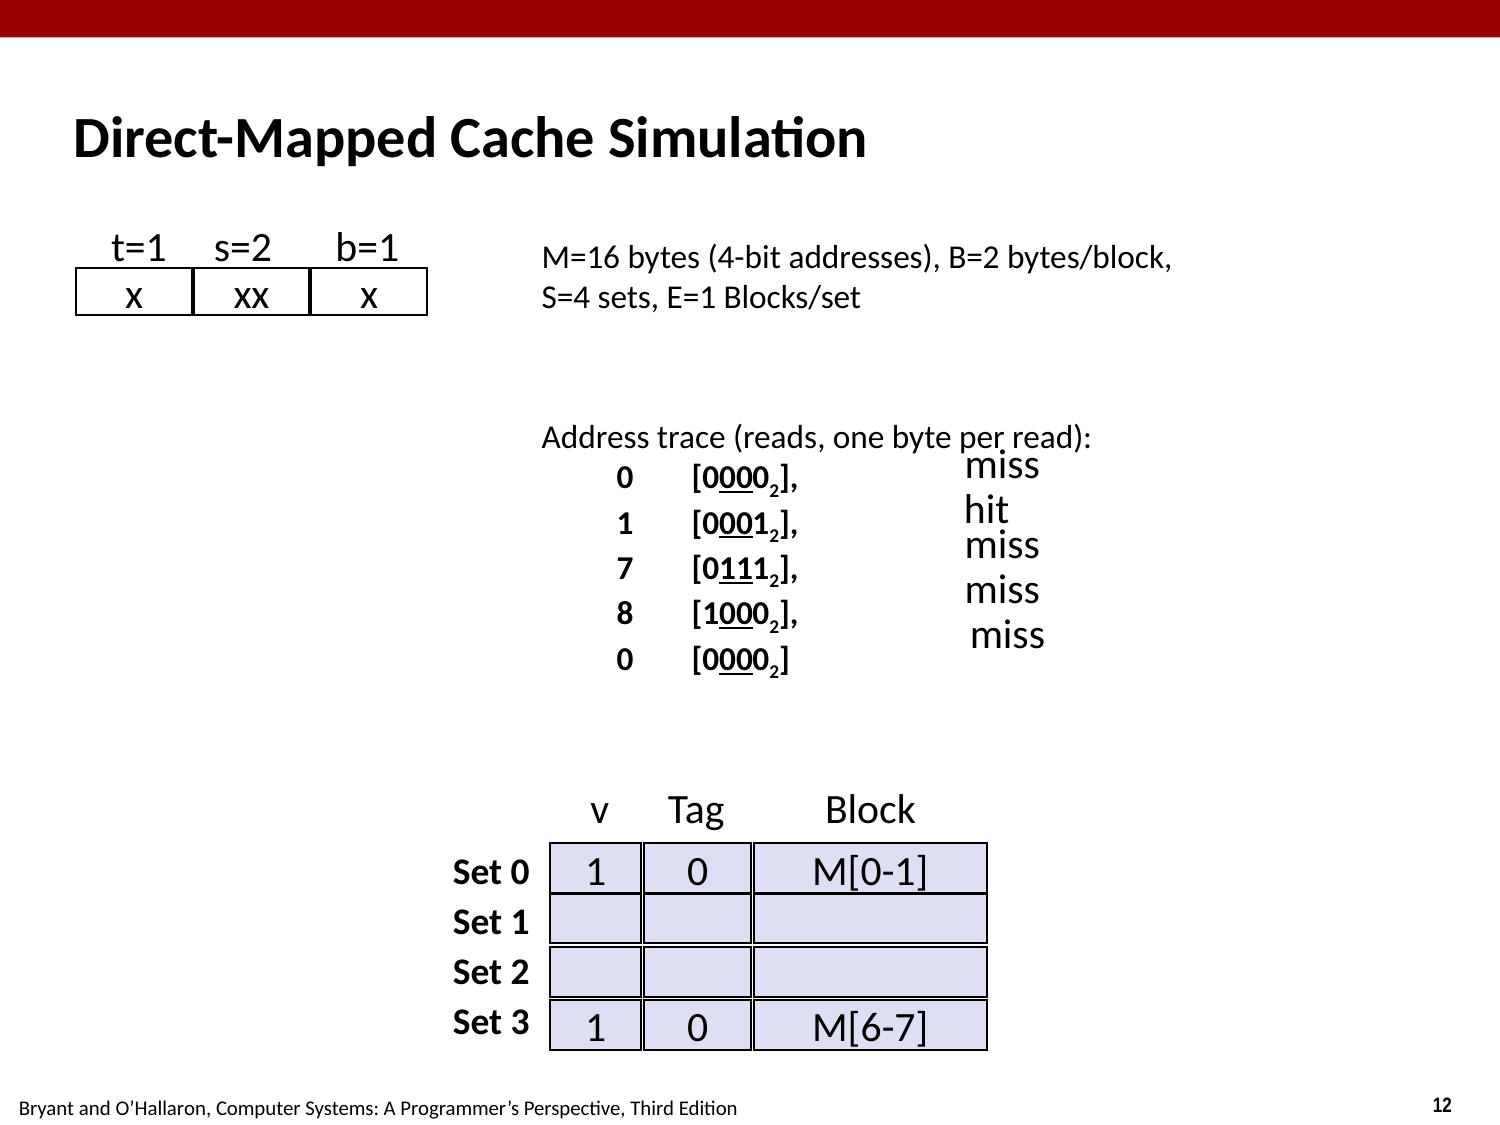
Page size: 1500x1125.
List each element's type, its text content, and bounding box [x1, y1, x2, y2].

text_box 0 [644, 999, 752, 1051]
text_box M=16 bytes (4-bit addresses), B=2 bytes/block, S=4 sets, E=1 Blocks/set Address trace (reads, one byte per read): 0 [00002], 1 [00012], 7 [01112], 8 [10002], 0 [00002] [526, 228, 1500, 690]
text_box b=1 [320, 212, 415, 267]
text_box miss [949, 445, 1055, 493]
text_box v [575, 774, 625, 840]
text_box miss [955, 614, 1061, 663]
text_box Set 1 [438, 889, 545, 939]
text_box s=2 [199, 212, 288, 267]
text_box 1 [549, 843, 642, 894]
title Direct-Mapped Cache Simulation [58, 71, 1304, 197]
text_box Tag [653, 774, 740, 840]
text_box [549, 894, 642, 944]
text_box x [311, 267, 427, 315]
text_box M[6-7] [753, 999, 987, 1051]
text_box Set 0 [438, 839, 545, 889]
text_box xx [193, 267, 310, 315]
text_box miss [949, 524, 1055, 569]
text_box 1 [549, 999, 642, 1051]
text_box t=1 [96, 212, 183, 278]
text_box x [76, 267, 192, 315]
text_box [644, 946, 752, 997]
text_box [753, 894, 987, 944]
text_box [753, 946, 987, 997]
text_box miss [949, 569, 1055, 618]
text_box hit [949, 490, 1025, 524]
text_box 0 [644, 843, 752, 894]
text_box Set 3 [438, 989, 545, 1050]
text_box [644, 894, 752, 944]
text_box Block [810, 774, 932, 840]
text_box M[0-1] [753, 843, 987, 894]
text_box [549, 946, 642, 997]
text_box Set 2 [438, 939, 545, 989]
